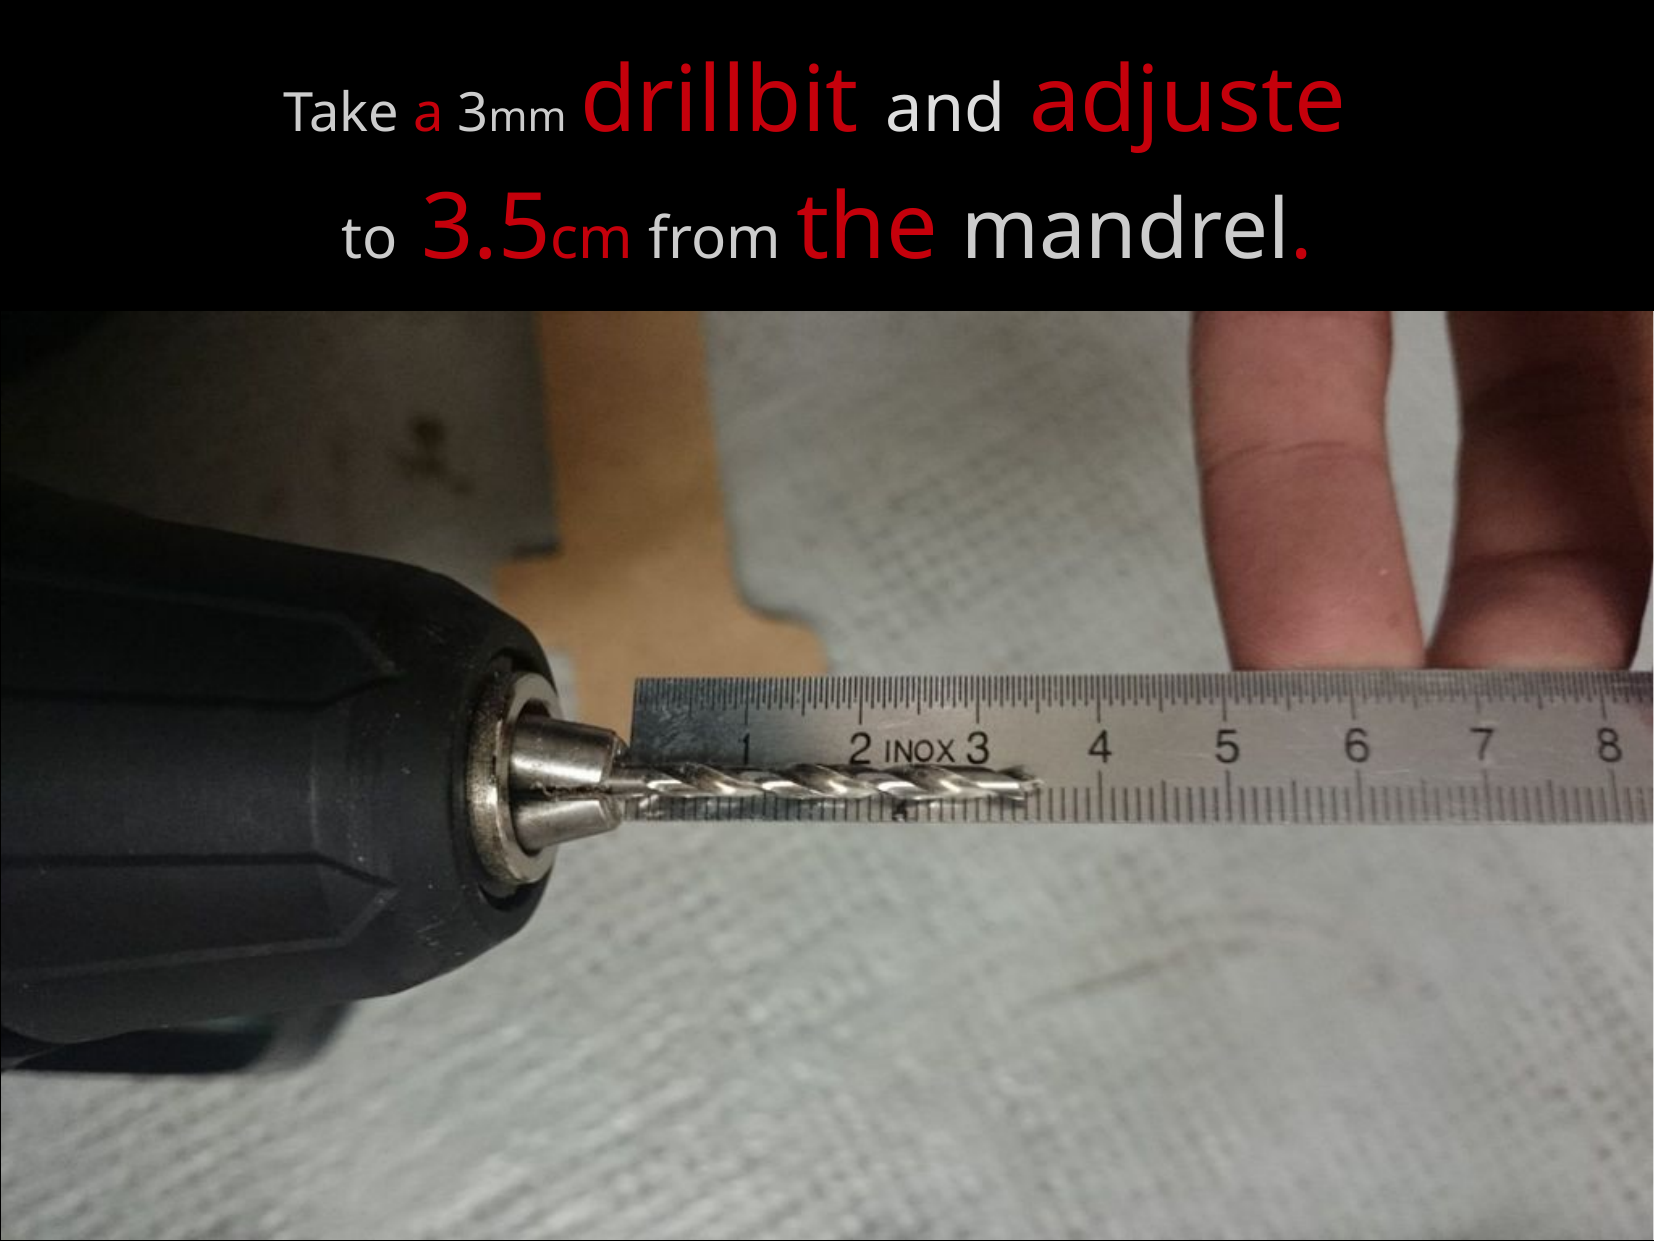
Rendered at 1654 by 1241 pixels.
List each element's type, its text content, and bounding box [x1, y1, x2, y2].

title Take a 3mm drillbit and adjuste to 3.5cm from the mandrel. [0, 0, 1654, 310]
picture [0, 310, 1654, 1241]
